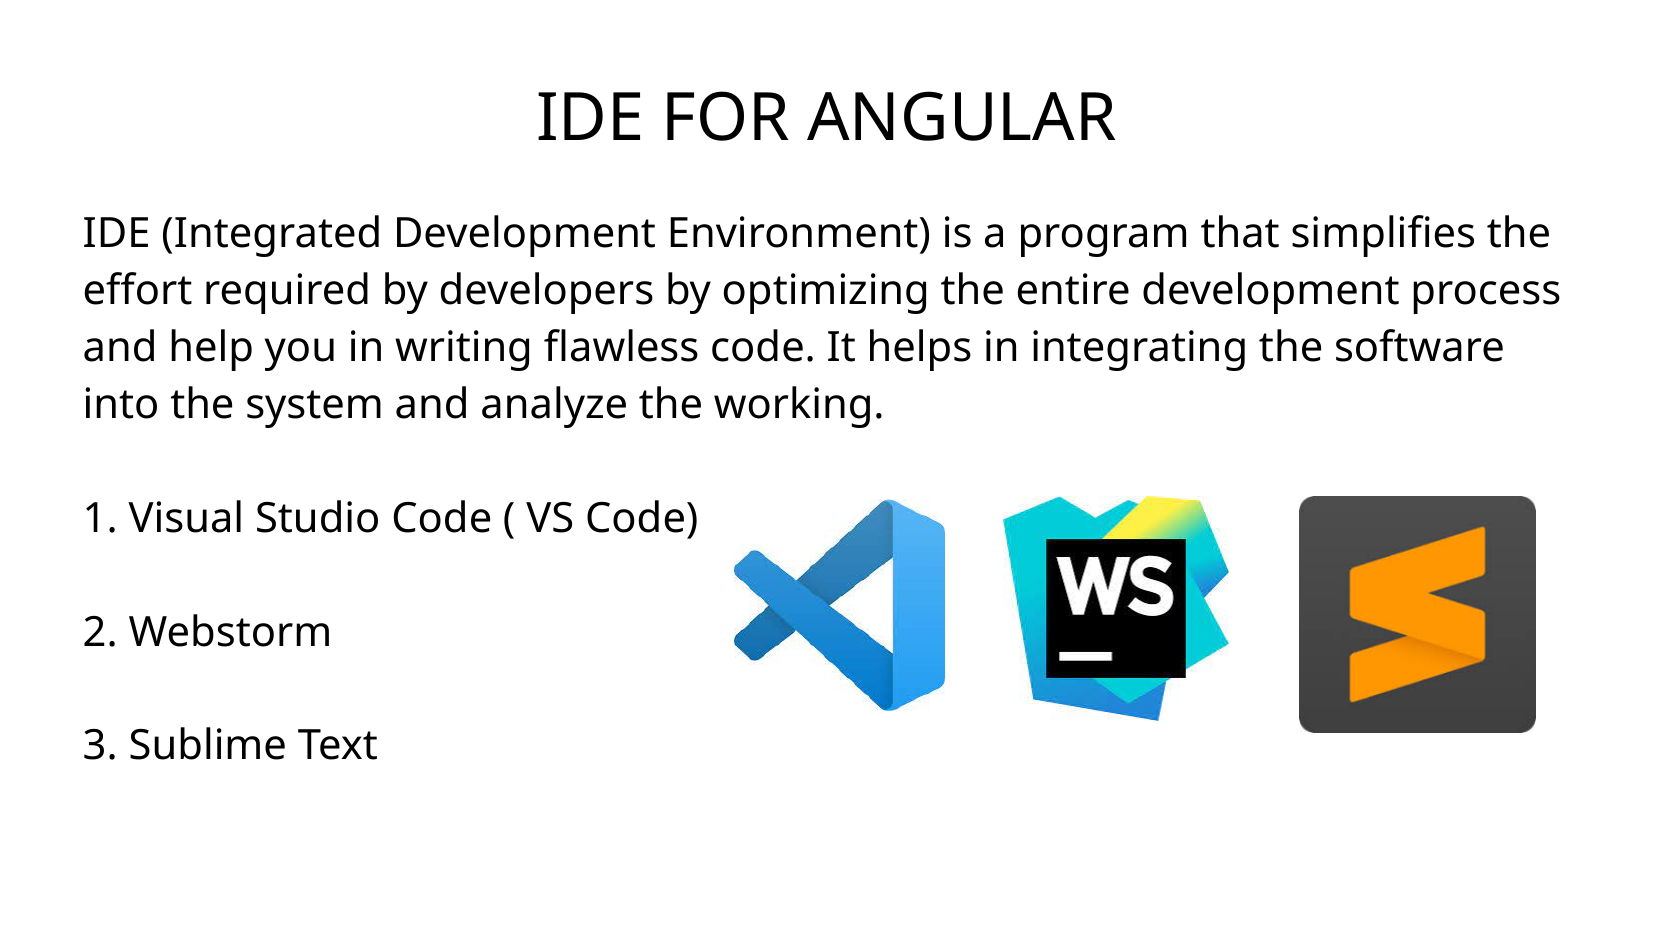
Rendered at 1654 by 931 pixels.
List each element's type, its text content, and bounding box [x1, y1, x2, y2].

subtitle IDE (Integrated Development Environment) is a program that simplifies the effort required by developers by optimizing the entire development process and help you in writing flawless code. It helps in integrating the software into the system and analyze the working. 1. Visual Studio Code ( VS Code) 2. Webstorm 3. Sublime Text [82, 217, 1571, 758]
picture [1299, 496, 1536, 733]
title IDE FOR ANGULAR [82, 37, 1571, 193]
picture [1003, 496, 1229, 721]
picture [734, 499, 945, 711]
